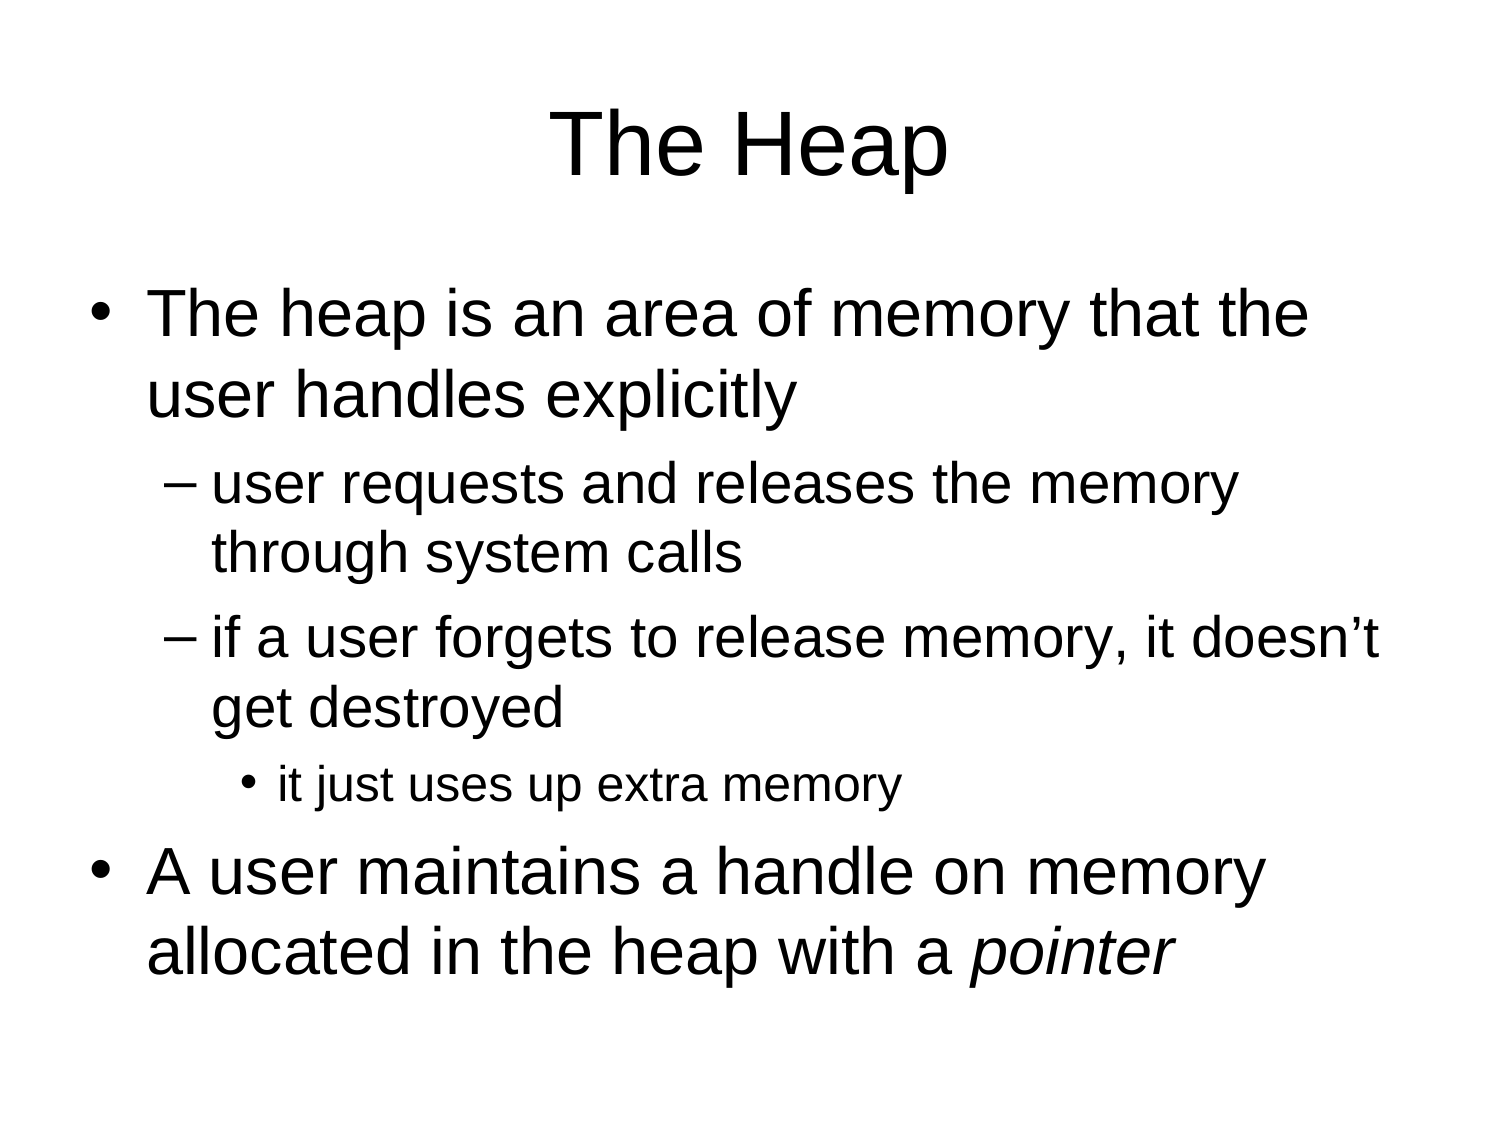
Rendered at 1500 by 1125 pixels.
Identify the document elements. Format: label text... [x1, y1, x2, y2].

list The heap is an area of memory that the user handles explicitly user requests and releases the memory through system calls if a user forgets to release memory, it doesn’t get destroyed it just uses up extra memory A user maintains a handle on memory allocated in the heap with a pointer [75, 262, 1426, 1005]
title The Heap [75, 45, 1426, 233]
